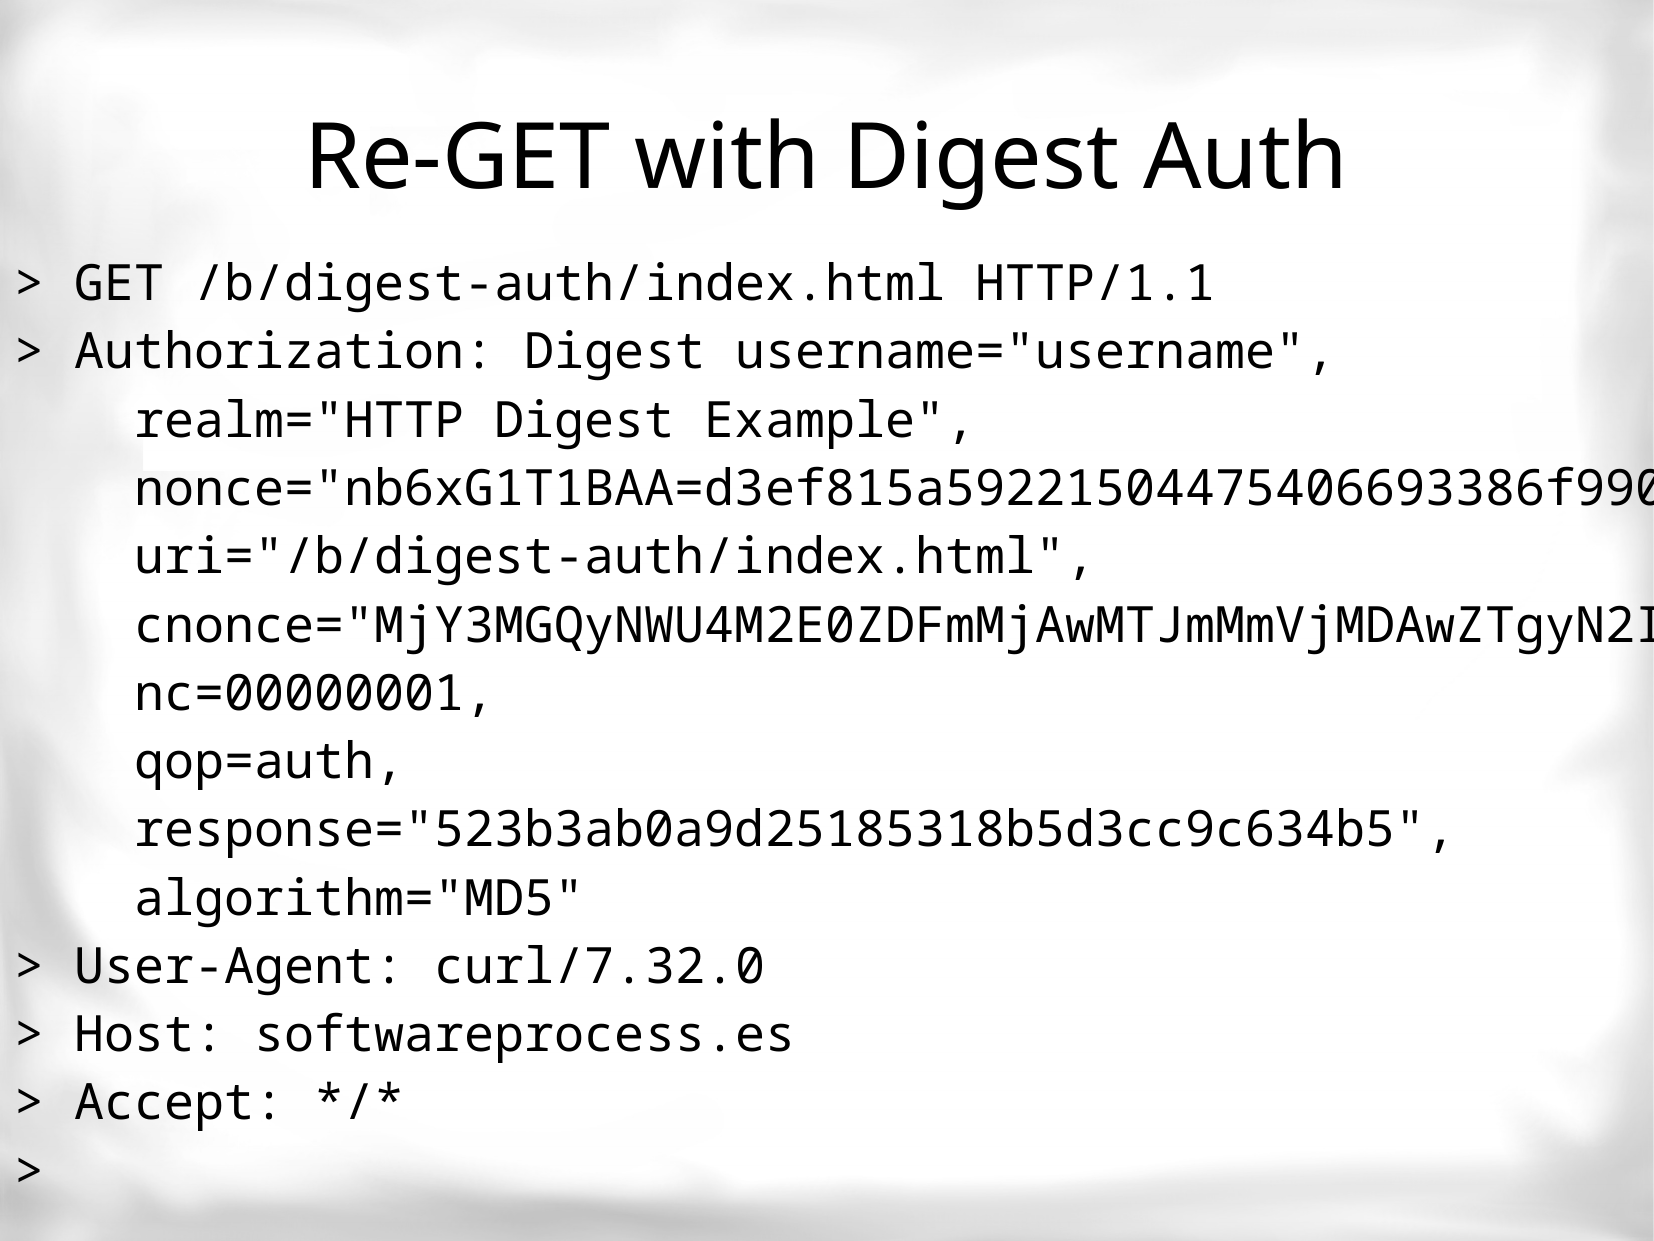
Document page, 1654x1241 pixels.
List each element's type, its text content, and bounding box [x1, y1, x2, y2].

text_box > GET /b/digest-auth/index.html HTTP/1.1 > Authorization: Digest username="username", realm="HTTP Digest Example", nonce="nb6xG1T1BAA=d3ef815a59221504475406693386f990b8a7a3a4", uri="/b/digest-auth/index.html", cnonce="MjY3MGQyNWU4M2E0ZDFmMjAwMTJmMmVjMDAwZTgyN2I=", nc=00000001, qop=auth, response="523b3ab0a9d25185318b5d3cc9c634b5", algorithm="MD5" > User-Agent: curl/7.32.0 > Host: softwareprocess.es > Accept: */* > [0, 239, 1654, 1006]
title Re-GET with Digest Auth [82, 49, 1571, 239]
picture [0, 0, 1654, 239]
picture [0, 1006, 1654, 1241]
